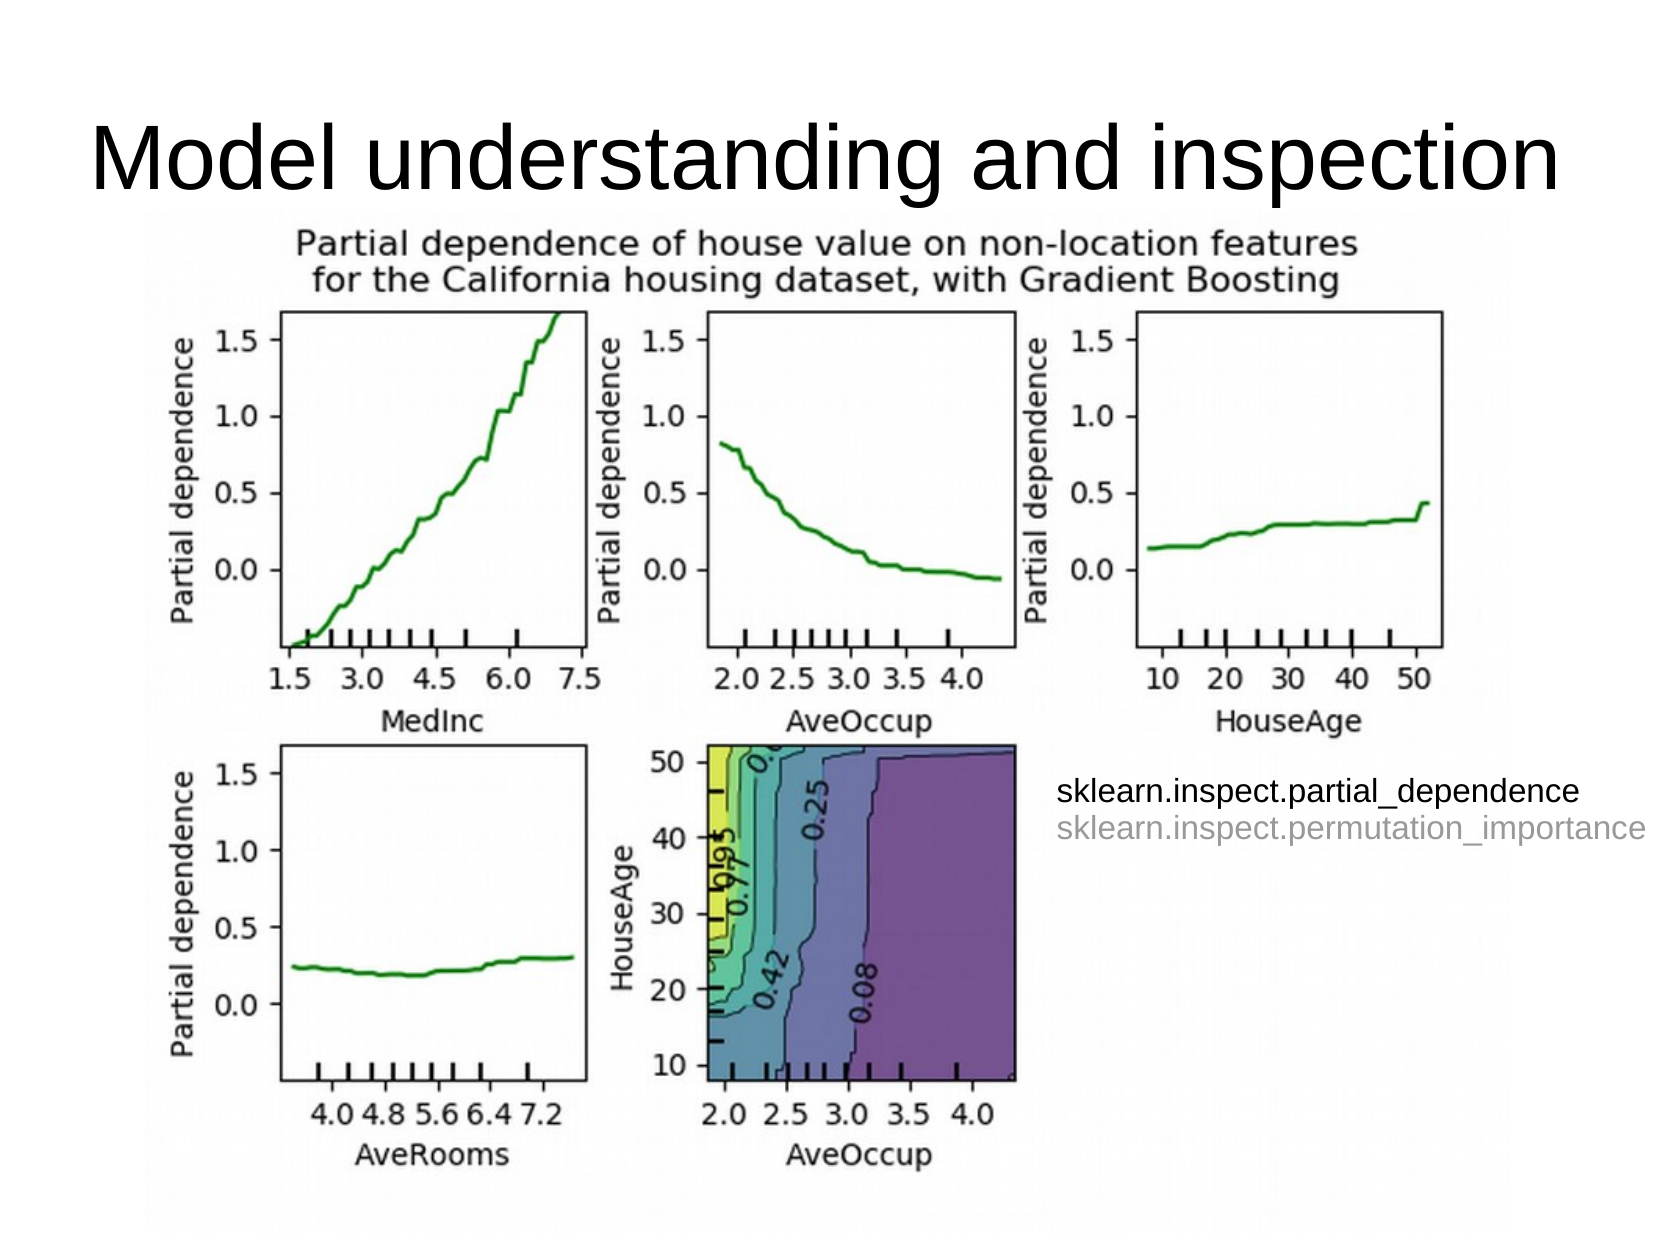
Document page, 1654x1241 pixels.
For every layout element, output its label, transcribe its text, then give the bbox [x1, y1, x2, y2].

text_box sklearn.inspect.partial_dependence sklearn.inspect.permutation_importance [1041, 765, 1654, 864]
picture [144, 209, 1510, 1234]
text_box Model understanding and inspection [82, 49, 1571, 257]
